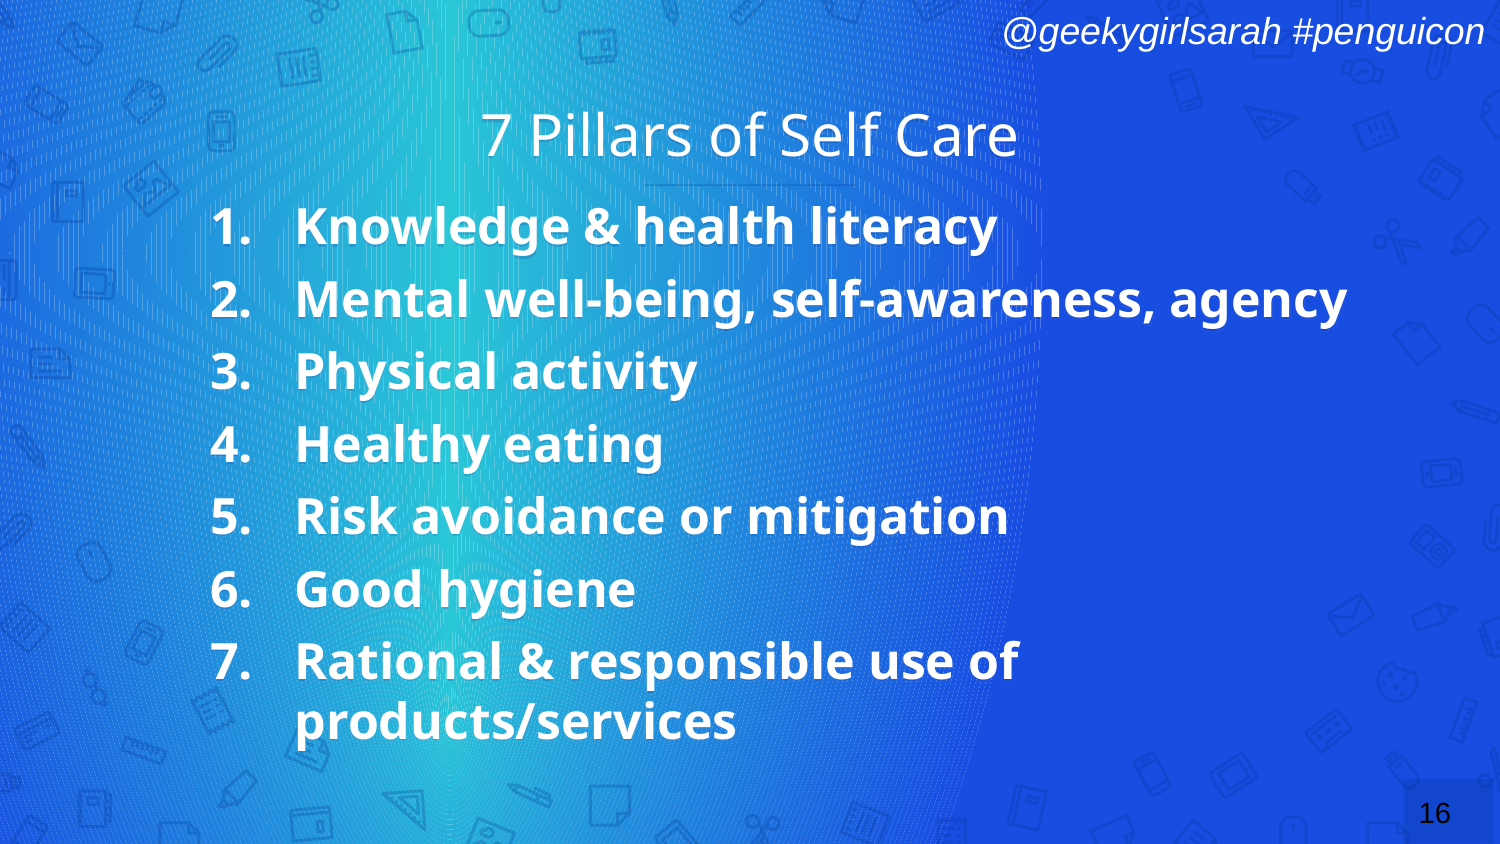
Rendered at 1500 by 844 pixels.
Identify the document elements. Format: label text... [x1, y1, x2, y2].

slide_number <number> [1403, 779, 1494, 844]
list Knowledge & health literacy Mental well-being, self-awareness, agency Physical activity Healthy eating Risk avoidance or mitigation Good hygiene Rational & responsible use of products/services [182, 179, 1388, 722]
title 7 Pillars of Self Care [61, 61, 1439, 184]
